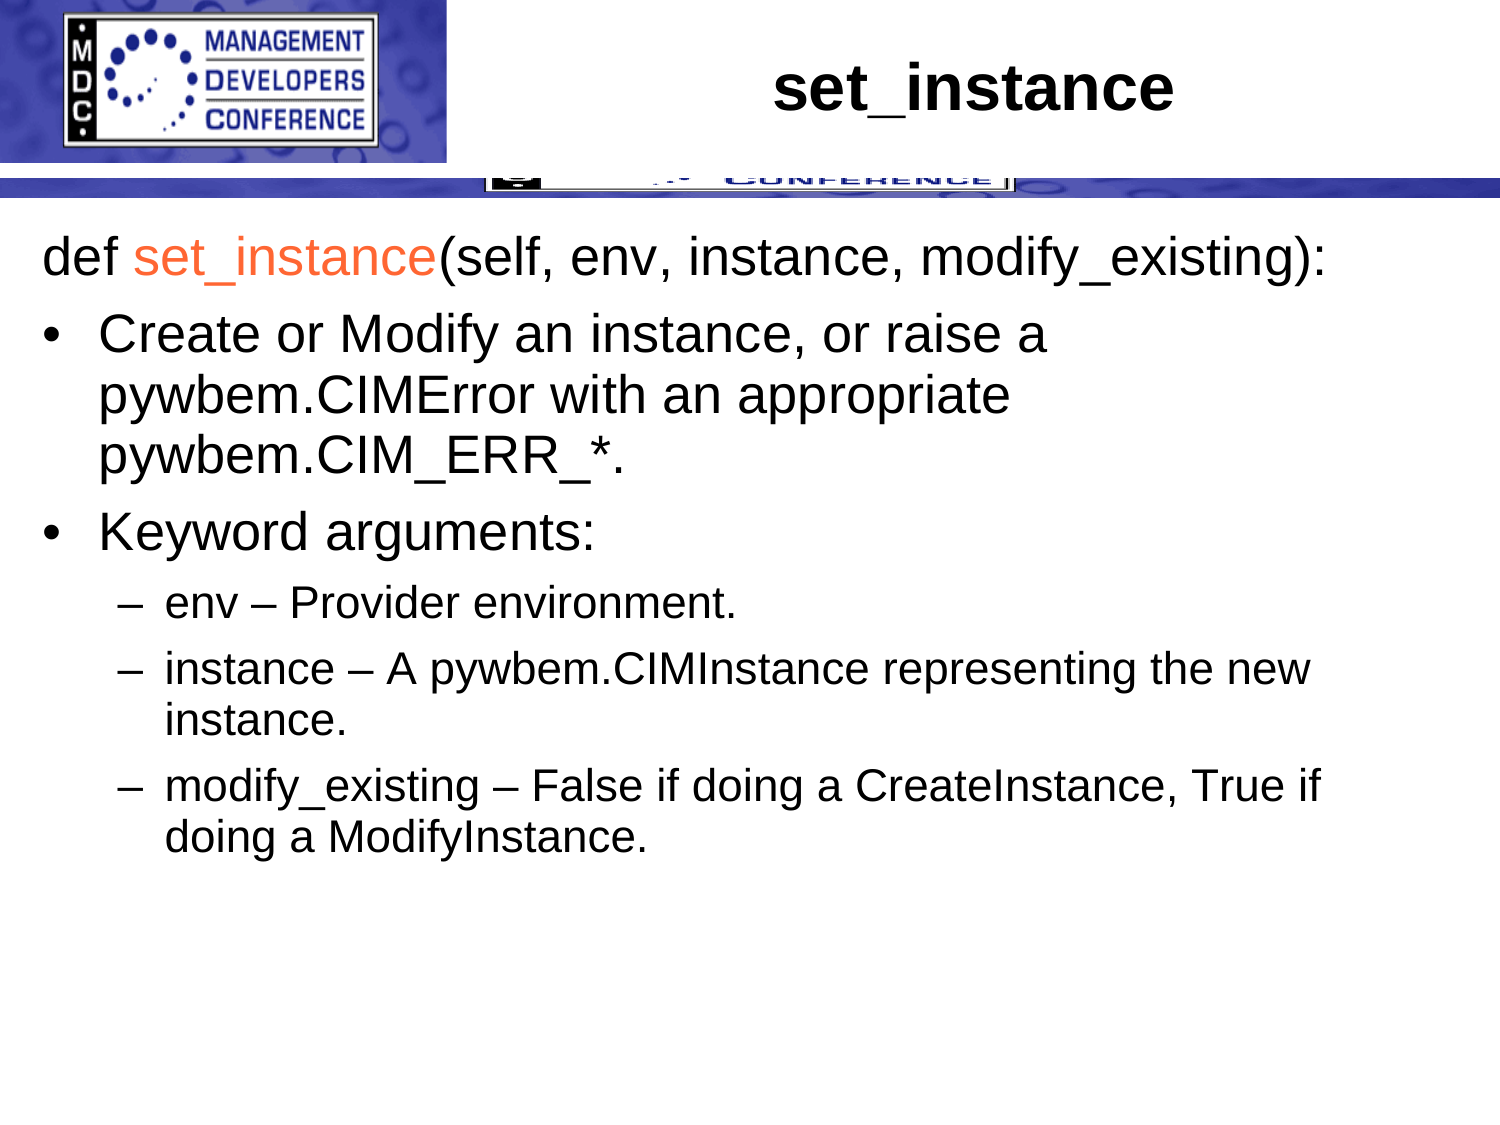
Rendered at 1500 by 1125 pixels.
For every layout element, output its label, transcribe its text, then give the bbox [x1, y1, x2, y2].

picture [0, 0, 447, 163]
title set_instance [447, 0, 1500, 176]
list def set_instance(self, env, instance, modify_existing): Create or Modify an instance, or raise a pywbem.CIMError with an appropriate pywbem.CIM_ERR_*. Keyword arguments: env – Provider environment. instance – A pywbem.CIMInstance representing the new instance. modify_existing – False if doing a CreateInstance, True if doing a ModifyInstance. [42, 226, 1433, 1067]
picture [0, 178, 1500, 198]
